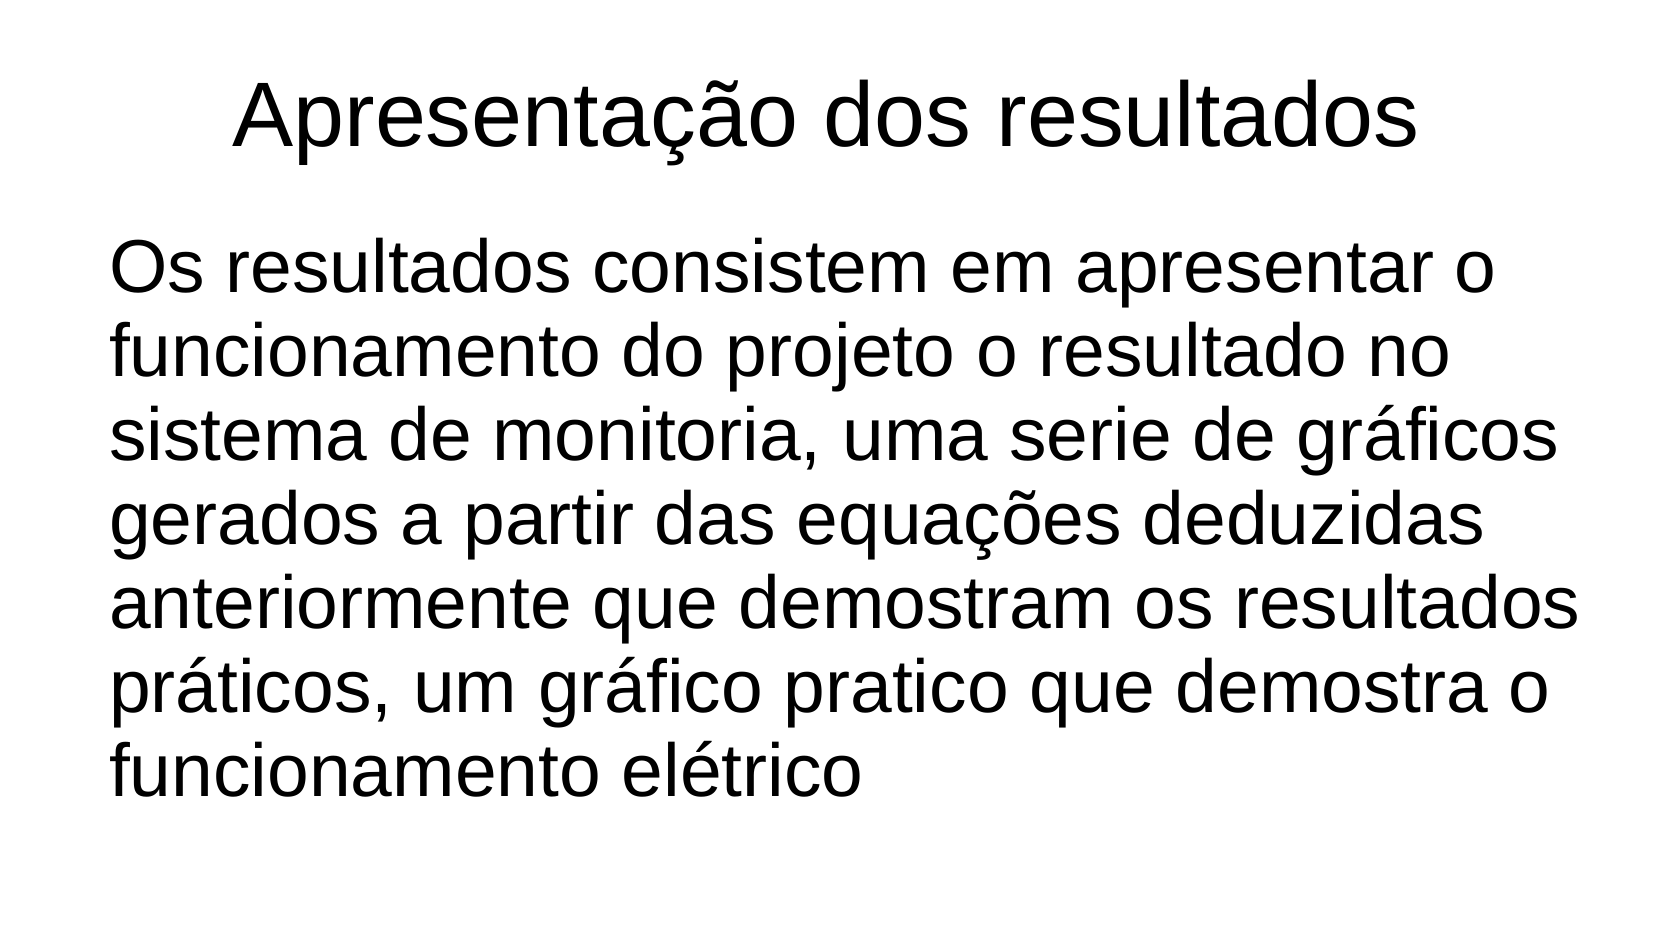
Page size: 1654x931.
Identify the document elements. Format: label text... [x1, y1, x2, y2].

title Apresentação dos resultados [82, 12, 1571, 218]
text_box Os resultados consistem em apresentar o funcionamento do projeto o resultado no sistema de monitoria, uma serie de gráficos gerados a partir das equações deduzidas anteriormente que demostram os resultados práticos, um gráfico pratico que demostra o funcionamento elétrico [94, 217, 1642, 820]
